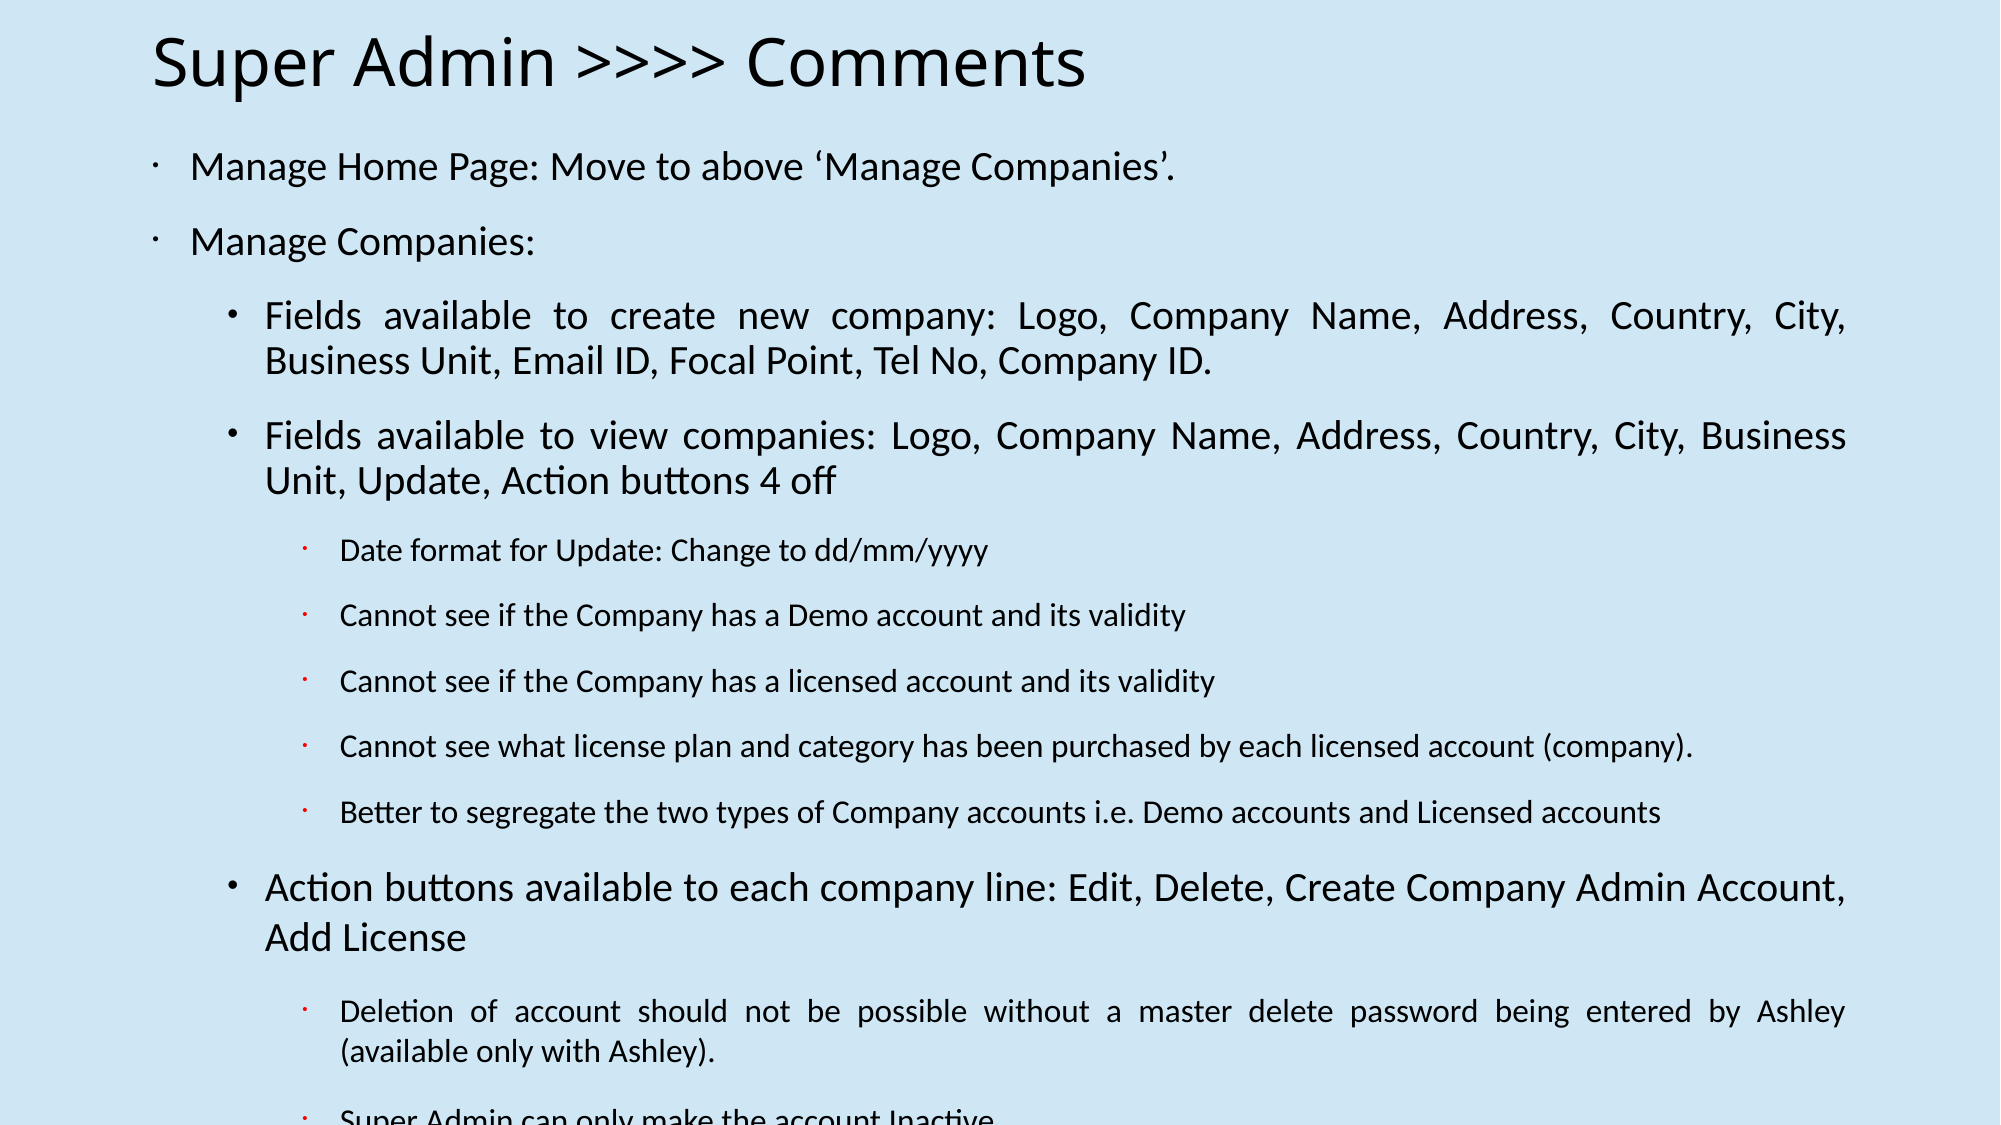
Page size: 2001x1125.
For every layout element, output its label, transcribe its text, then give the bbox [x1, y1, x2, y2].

title Super Admin >>>> Comments [137, 21, 1863, 137]
list Manage Home Page: Move to above ‘Manage Companies’. Manage Companies: Fields available to create new company: Logo, Company Name, Address, Country, City, Business Unit, Email ID, Focal Point, Tel No, Company ID. Fields available to view companies: Logo, Company Name, Address, Country, City, Business Unit, Update, Action buttons 4 off Date format for Update: Change to dd/mm/yyyy Cannot see if the Company has a Demo account and its validity Cannot see if the Company has a licensed account and its validity Cannot see what license plan and category has been purchased by each licensed account (company). Better to segregate the two types of Company accounts i.e. Demo accounts and Licensed accounts Action buttons available to each company line: Edit, Delete, Create Company Admin Account, Add License Deletion of account should not be possible without a master delete password being entered by Ashley (available only with Ashley). Super Admin can only make the account Inactive. The last action icon should be different for the two categories of companies i.e. Demo: ‘Add License’ while the Licensed Account will be “Edit License’. For existing licensed company hitting the License action button leads to invoice details: Text correction on ‘clear hear’ to read as ‘click here’ ??? [137, 137, 1863, 1095]
